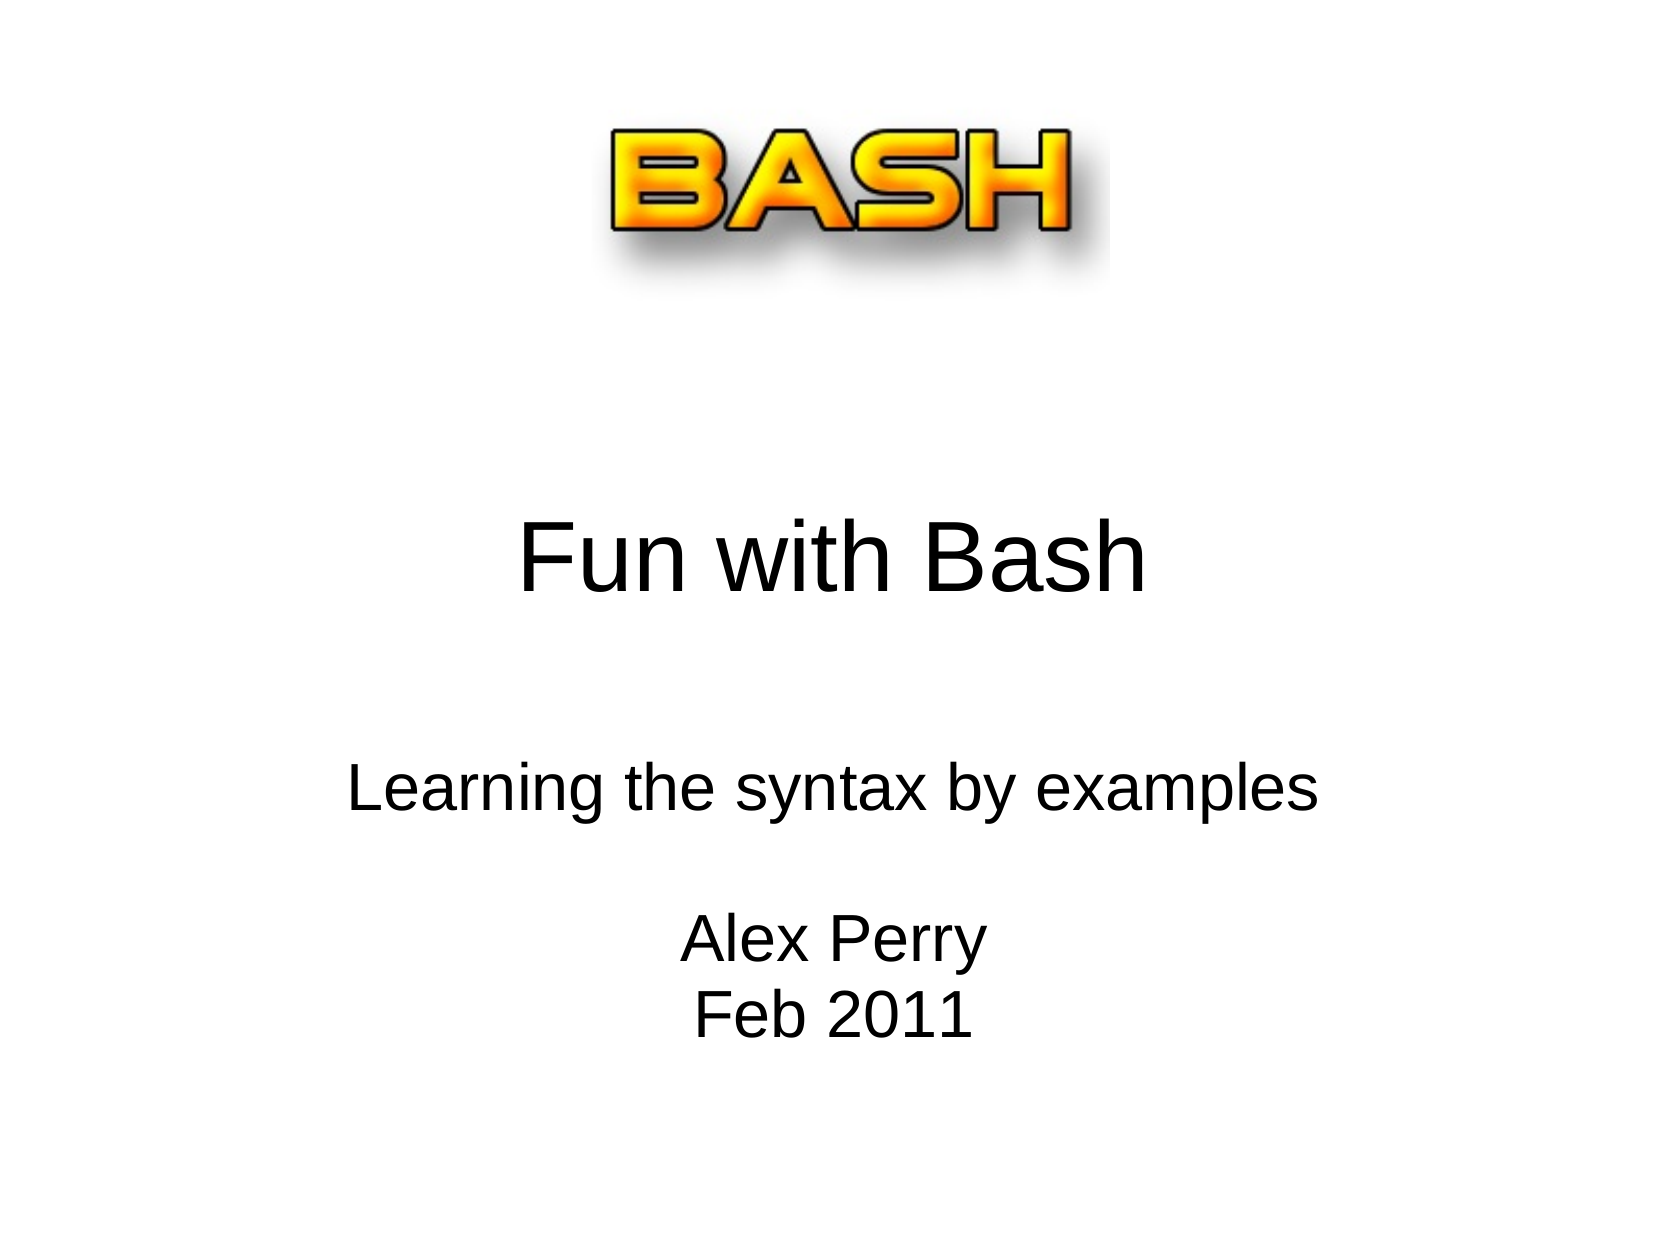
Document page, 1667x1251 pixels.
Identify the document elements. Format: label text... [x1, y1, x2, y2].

picture [576, 77, 1110, 303]
subtitle Learning the syntax by examples Alex Perry Feb 2011 [291, 749, 1378, 1065]
title Fun with Bash [140, 500, 1527, 701]
